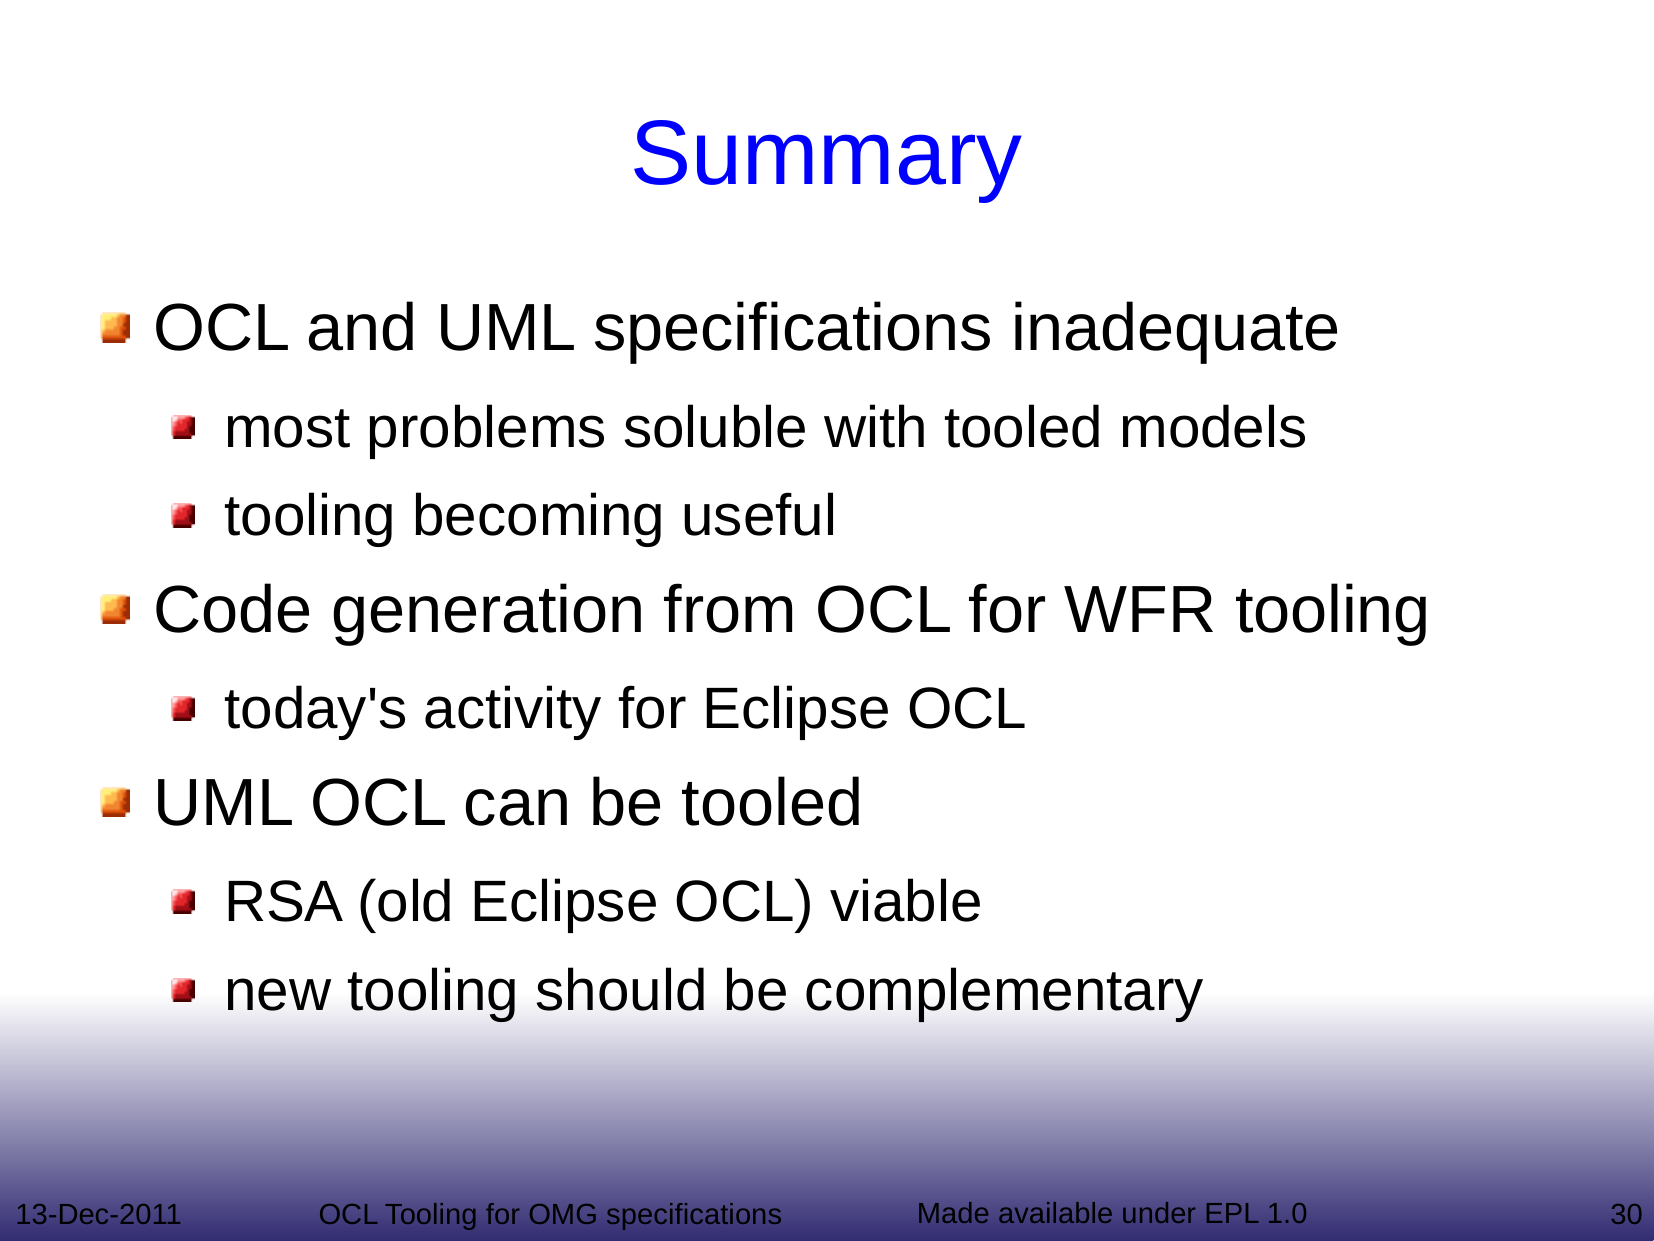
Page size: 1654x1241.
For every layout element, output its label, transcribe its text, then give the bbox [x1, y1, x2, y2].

list OCL and UML specifications inadequate most problems soluble with tooled models tooling becoming useful Code generation from OCL for WFR tooling today's activity for Eclipse OCL UML OCL can be tooled RSA (old Eclipse OCL) viable new tooling should be complementary [82, 290, 1571, 1120]
title Summary [82, 49, 1571, 257]
